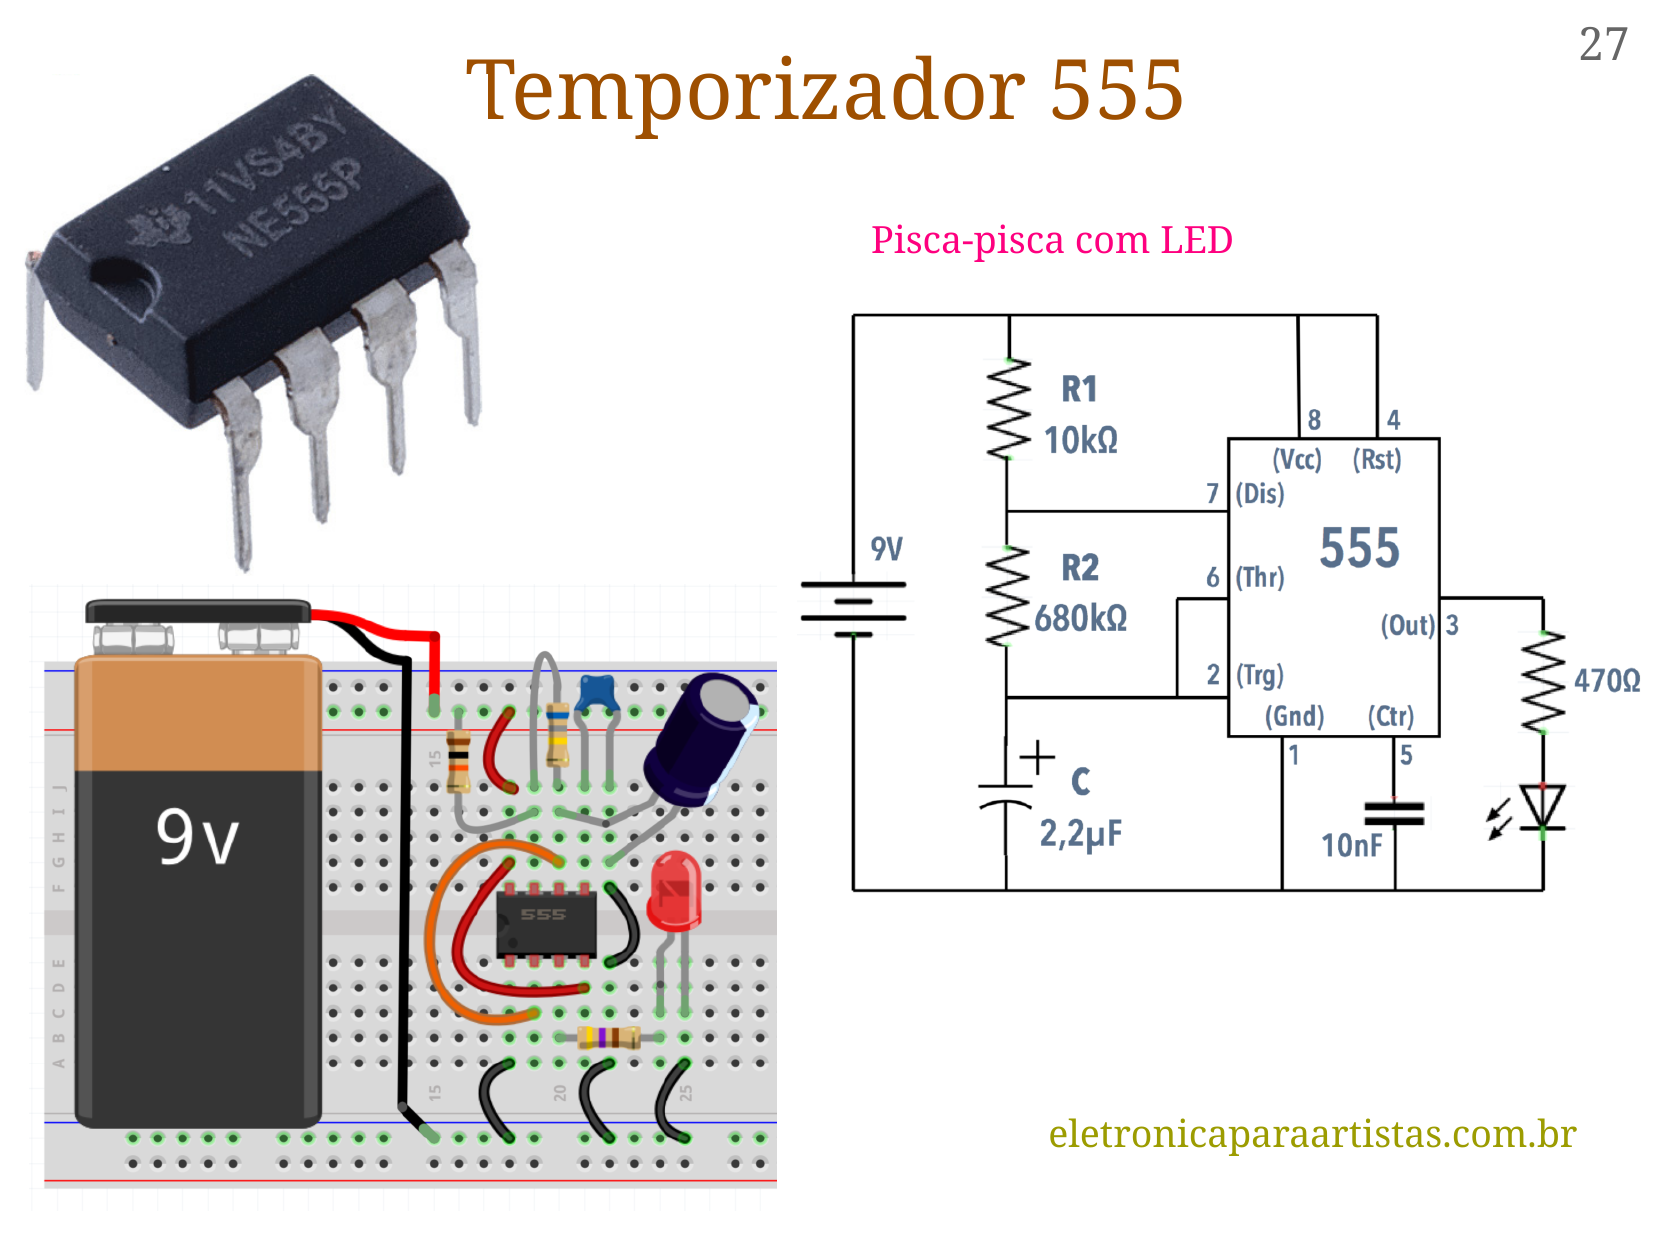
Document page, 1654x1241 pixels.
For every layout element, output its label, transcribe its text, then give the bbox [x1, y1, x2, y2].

text_box Pisca-pisca com LED [856, 206, 1250, 273]
picture [29, 584, 777, 1211]
picture [797, 295, 1650, 901]
text_box eletronicaparaartistas.com.br [1033, 1100, 1594, 1167]
title Temporizador 555 [59, 29, 1595, 148]
picture [9, 74, 488, 576]
